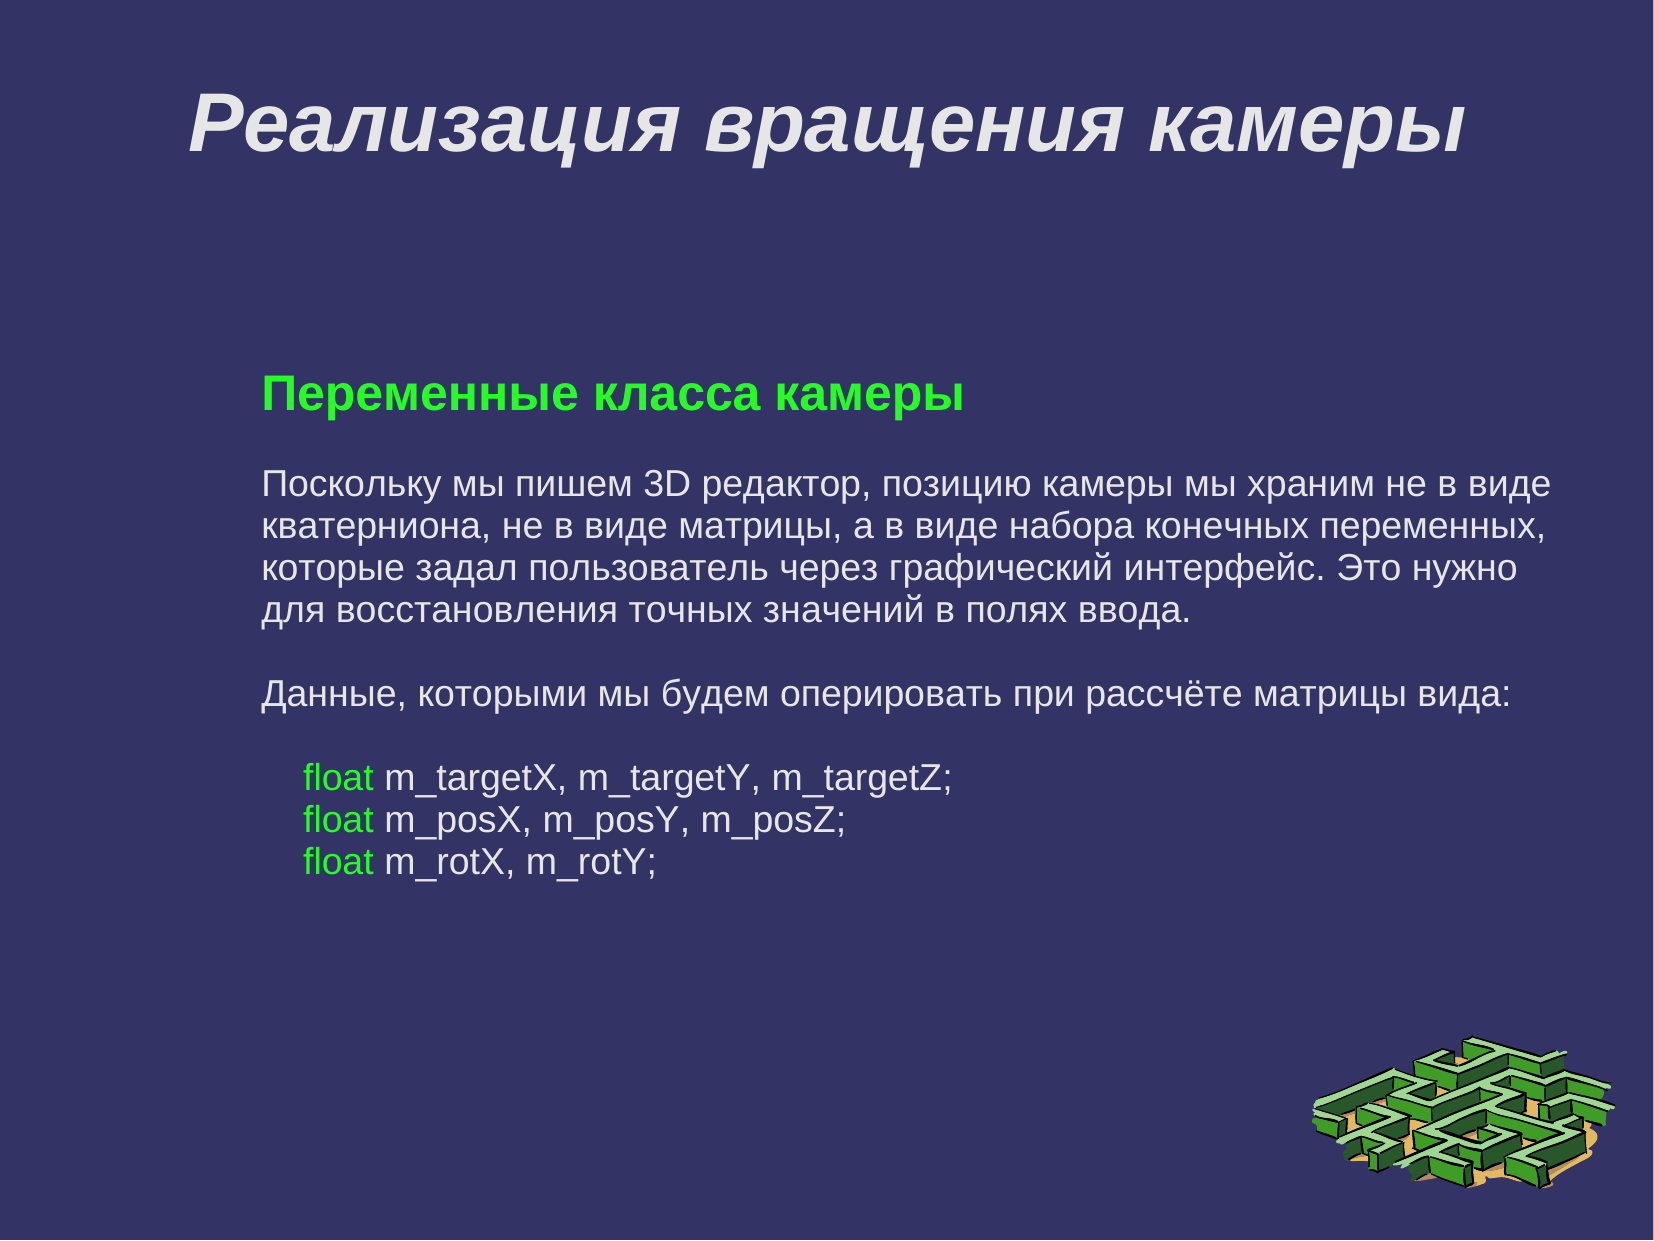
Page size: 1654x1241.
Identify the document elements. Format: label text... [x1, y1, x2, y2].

title Реализация вращения камеры [121, 19, 1534, 227]
list Переменные класса камеры Поскольку мы пишем 3D редактор, позицию камеры мы храним не в виде кватерниона, не в виде матрицы, а в виде набора конечных переменных, которые задал пользователь через графический интерфейс. Это нужно для восстановления точных значений в полях ввода. Данные, которыми мы будем оперировать при рассчёте матрицы вида: float m_targetX, m_targetY, m_targetZ; float m_posX, m_posY, m_posZ; float m_rotX, m_rotY; [178, 364, 1570, 1147]
